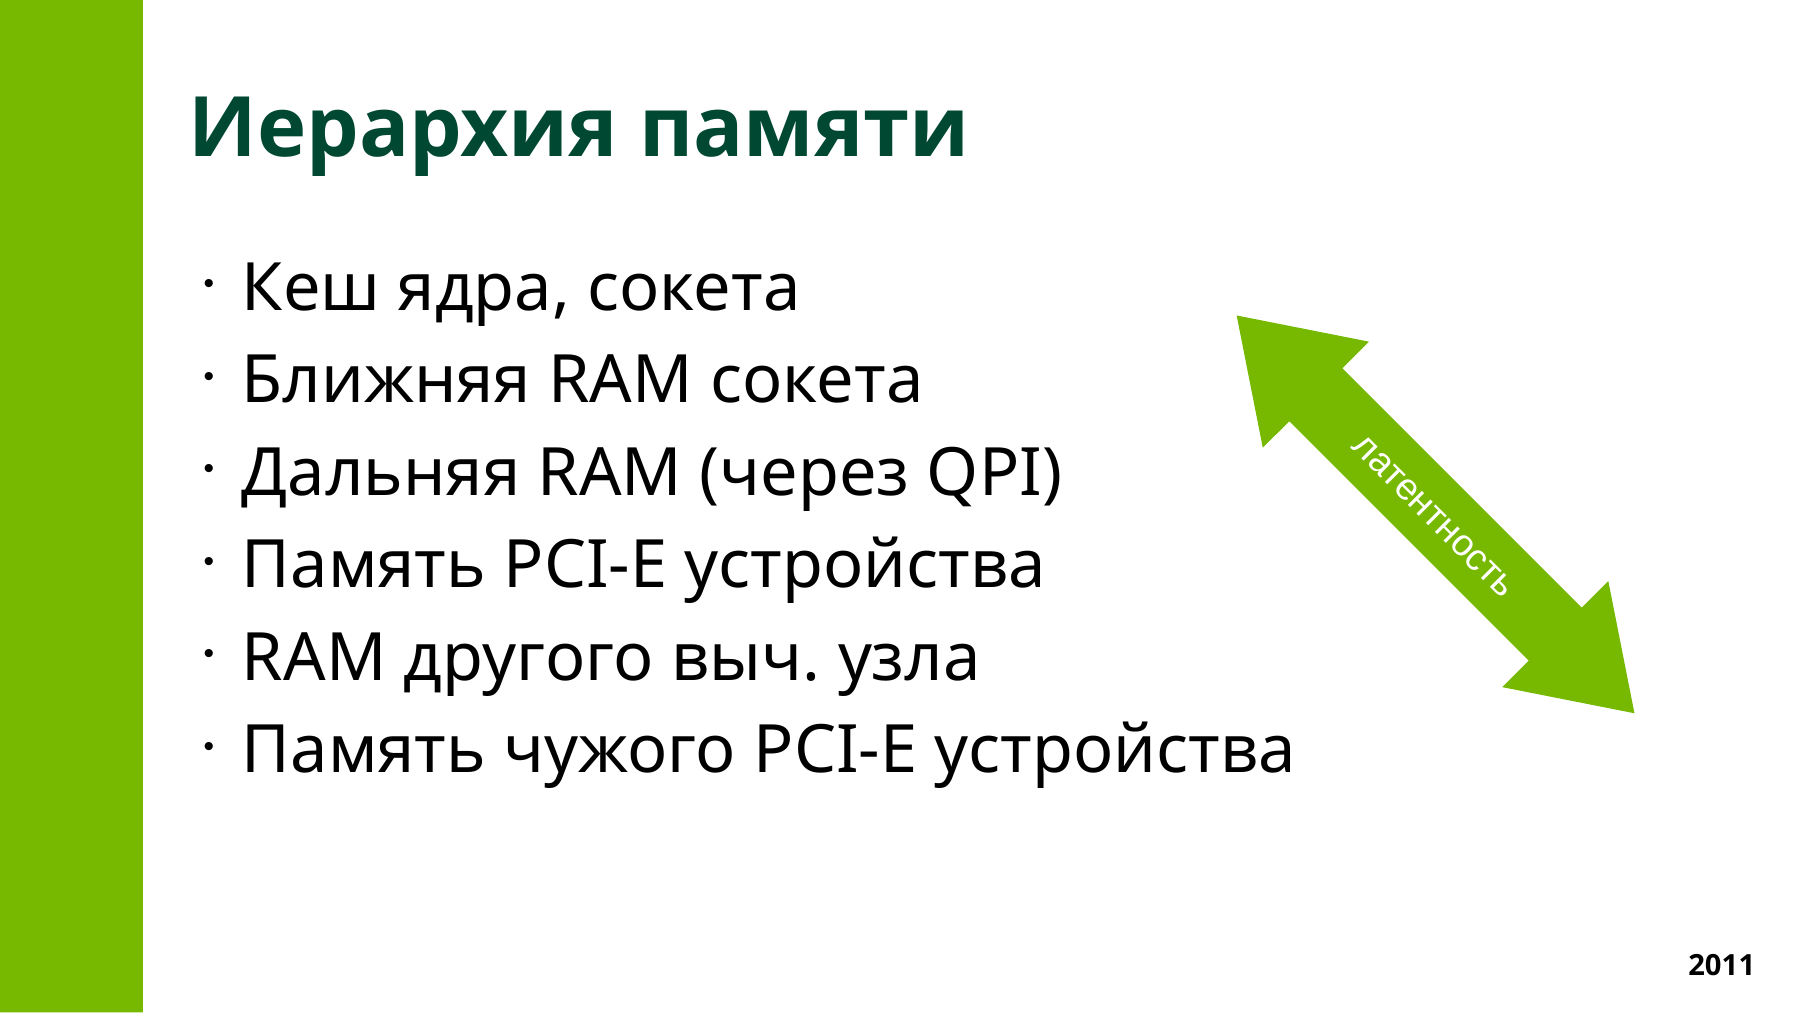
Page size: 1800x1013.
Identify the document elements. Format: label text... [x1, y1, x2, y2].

title Иерархия памяти [188, 40, 1733, 211]
list Кеш ядра, сокета Ближняя RAM сокета Дальняя RAM (через QPI) Память PCI-E устройства RAM другого выч. узла Память чужого PCI-E устройства [188, 236, 1733, 906]
text_box латентность [1236, 315, 1635, 714]
